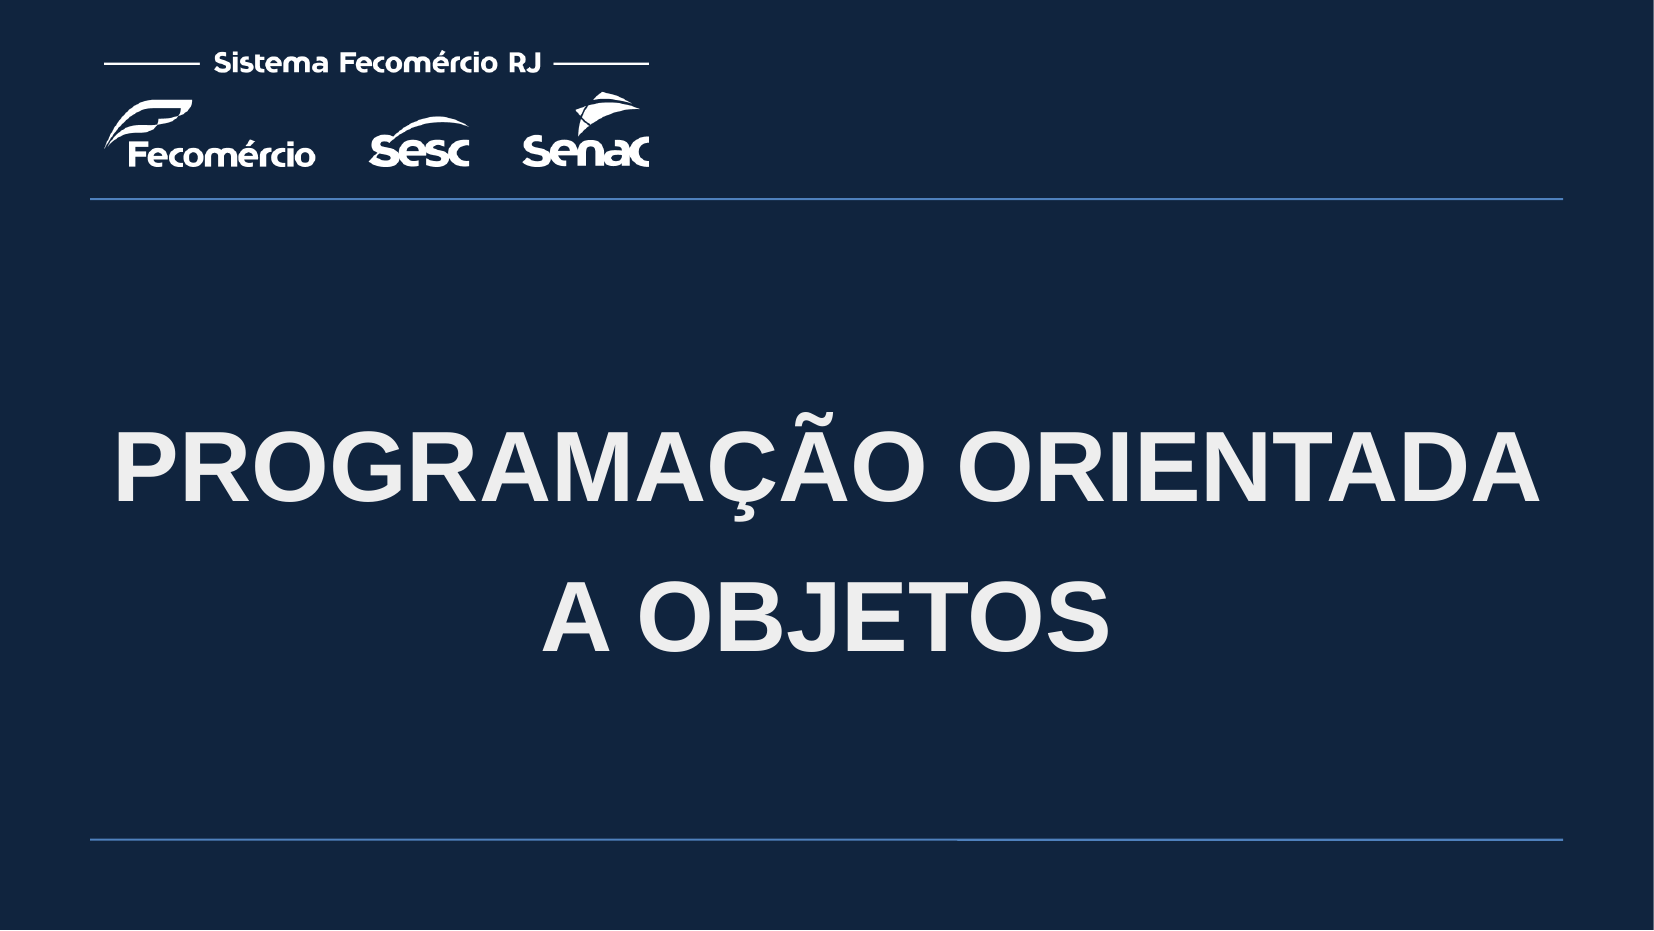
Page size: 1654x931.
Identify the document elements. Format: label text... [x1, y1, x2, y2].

text_box PROGRAMAÇÃO ORIENTADA A OBJETOS [94, 206, 1559, 836]
picture [104, 50, 649, 167]
